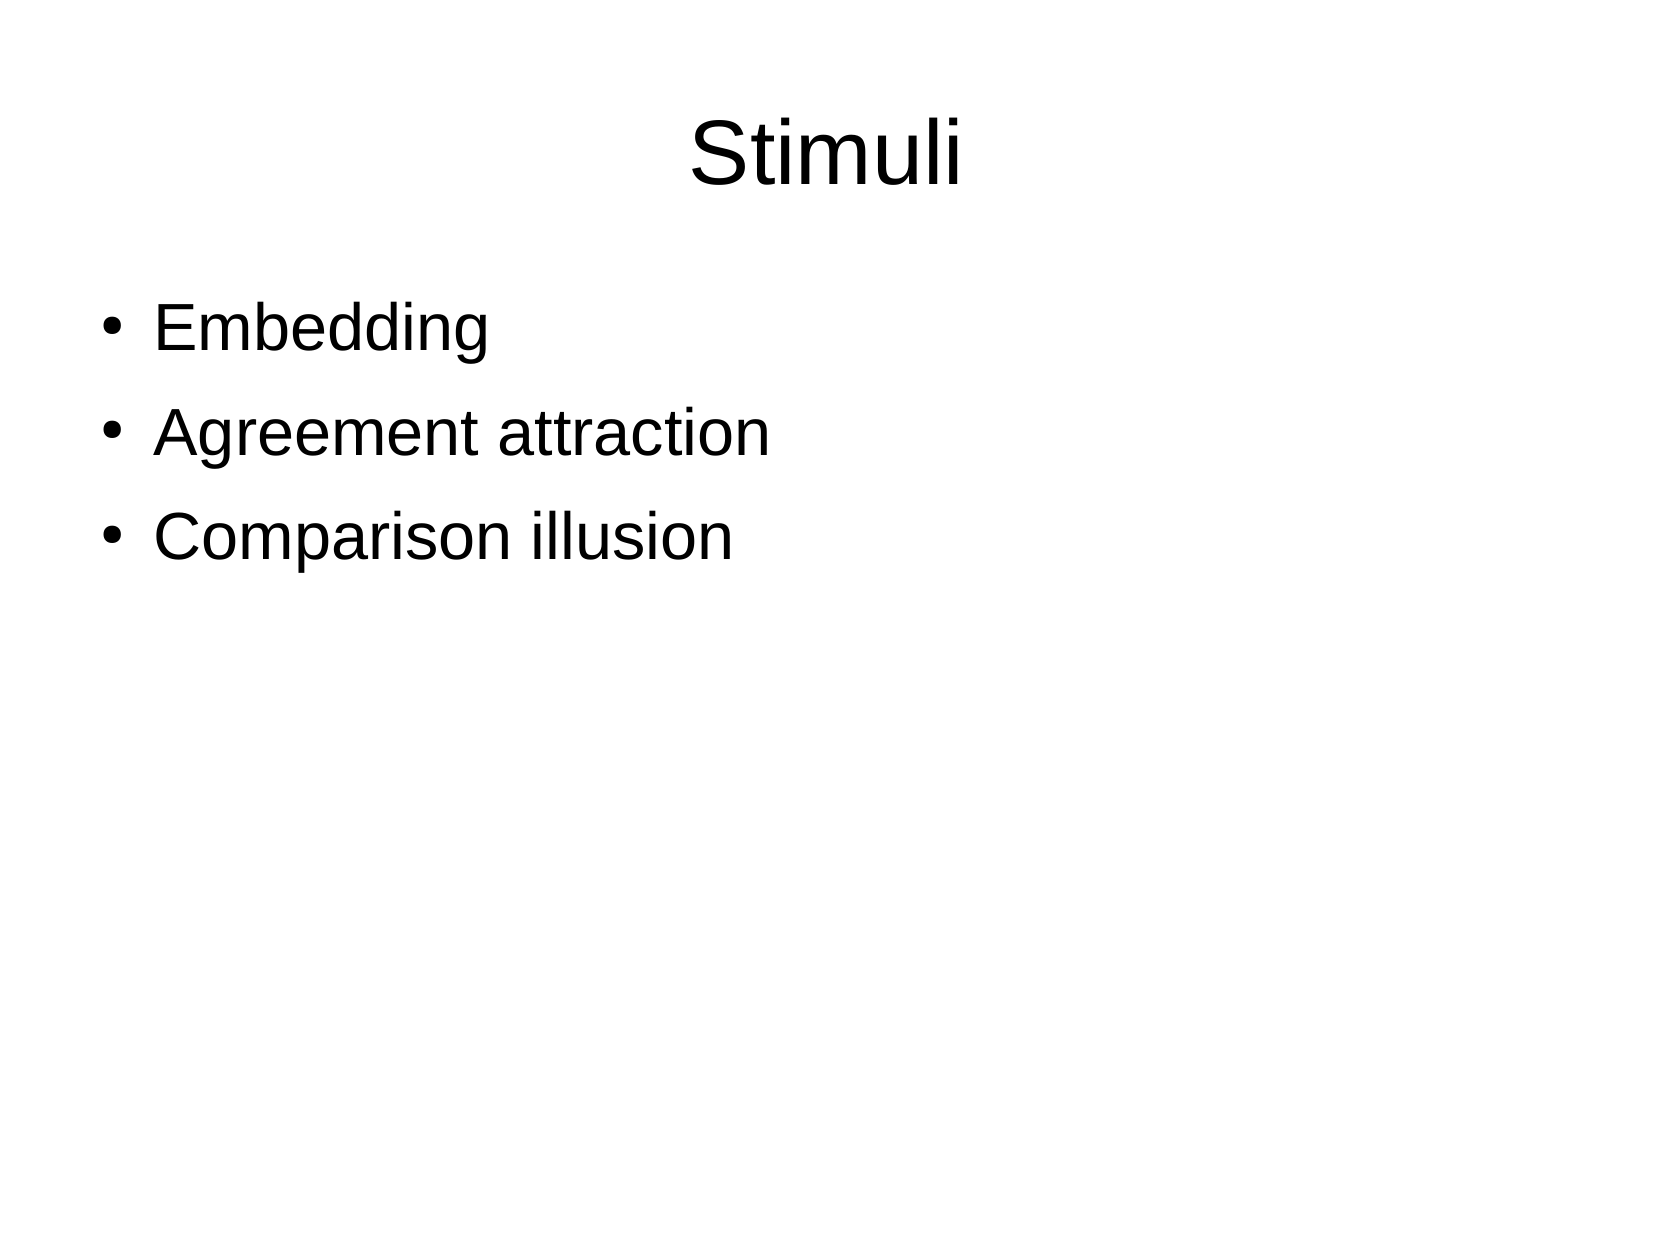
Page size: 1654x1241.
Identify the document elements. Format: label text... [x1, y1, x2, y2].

list Embedding Agreement attraction Comparison illusion [82, 290, 1571, 1010]
title Stimuli [82, 49, 1571, 257]
